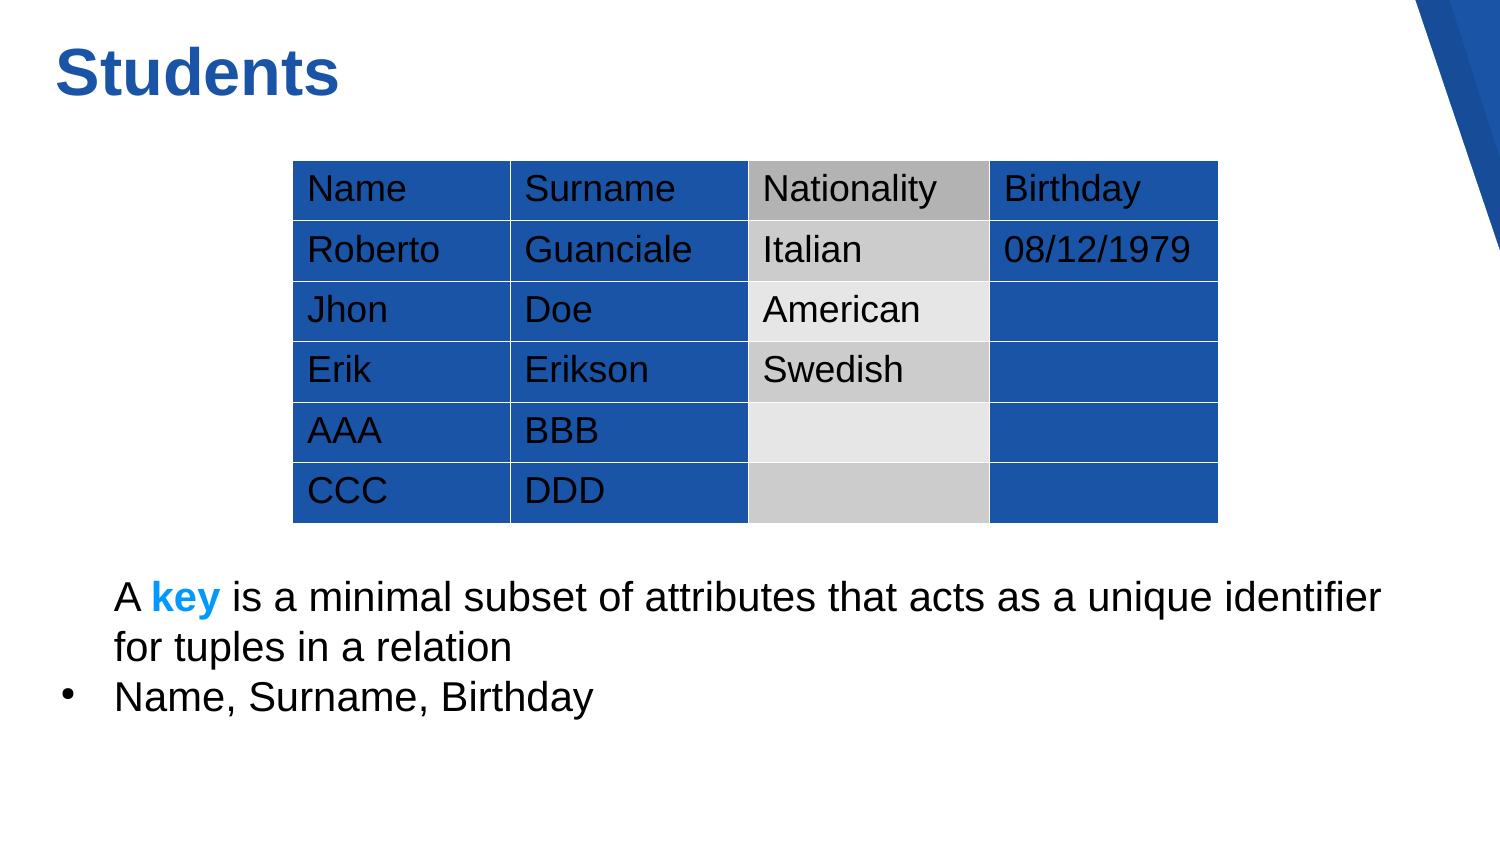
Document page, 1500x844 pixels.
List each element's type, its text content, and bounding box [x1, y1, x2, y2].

table_cell Doe [511, 282, 748, 341]
table_cell [990, 342, 1218, 402]
table_cell Guanciale [511, 221, 748, 281]
table_cell [990, 403, 1218, 462]
table_header Nationality [749, 161, 989, 220]
table_cell Erikson [511, 342, 748, 402]
table_cell Italian [749, 221, 989, 281]
table_header Name [293, 161, 510, 220]
table_cell [749, 403, 989, 462]
table_header Surname [511, 161, 748, 220]
table_header Birthday [990, 161, 1218, 220]
title Students [40, 56, 1231, 124]
table_cell Erik [293, 342, 510, 402]
table_cell [990, 463, 1218, 523]
table_cell American [749, 282, 989, 341]
table_cell Jhon [293, 282, 510, 341]
table_cell Roberto [293, 221, 510, 281]
table_cell Swedish [749, 342, 989, 402]
table_cell [749, 463, 989, 523]
table_cell DDD [511, 463, 748, 523]
table_cell AAA [293, 403, 510, 462]
table_cell BBB [511, 403, 748, 462]
table_cell CCC [293, 463, 510, 523]
table_cell 08/12/1979 [990, 221, 1218, 281]
table_cell [990, 282, 1218, 341]
list A key is a minimal subset of attributes that acts as a unique identifier for tuples in a relation Name, Surname, Birthday [27, 555, 1441, 830]
